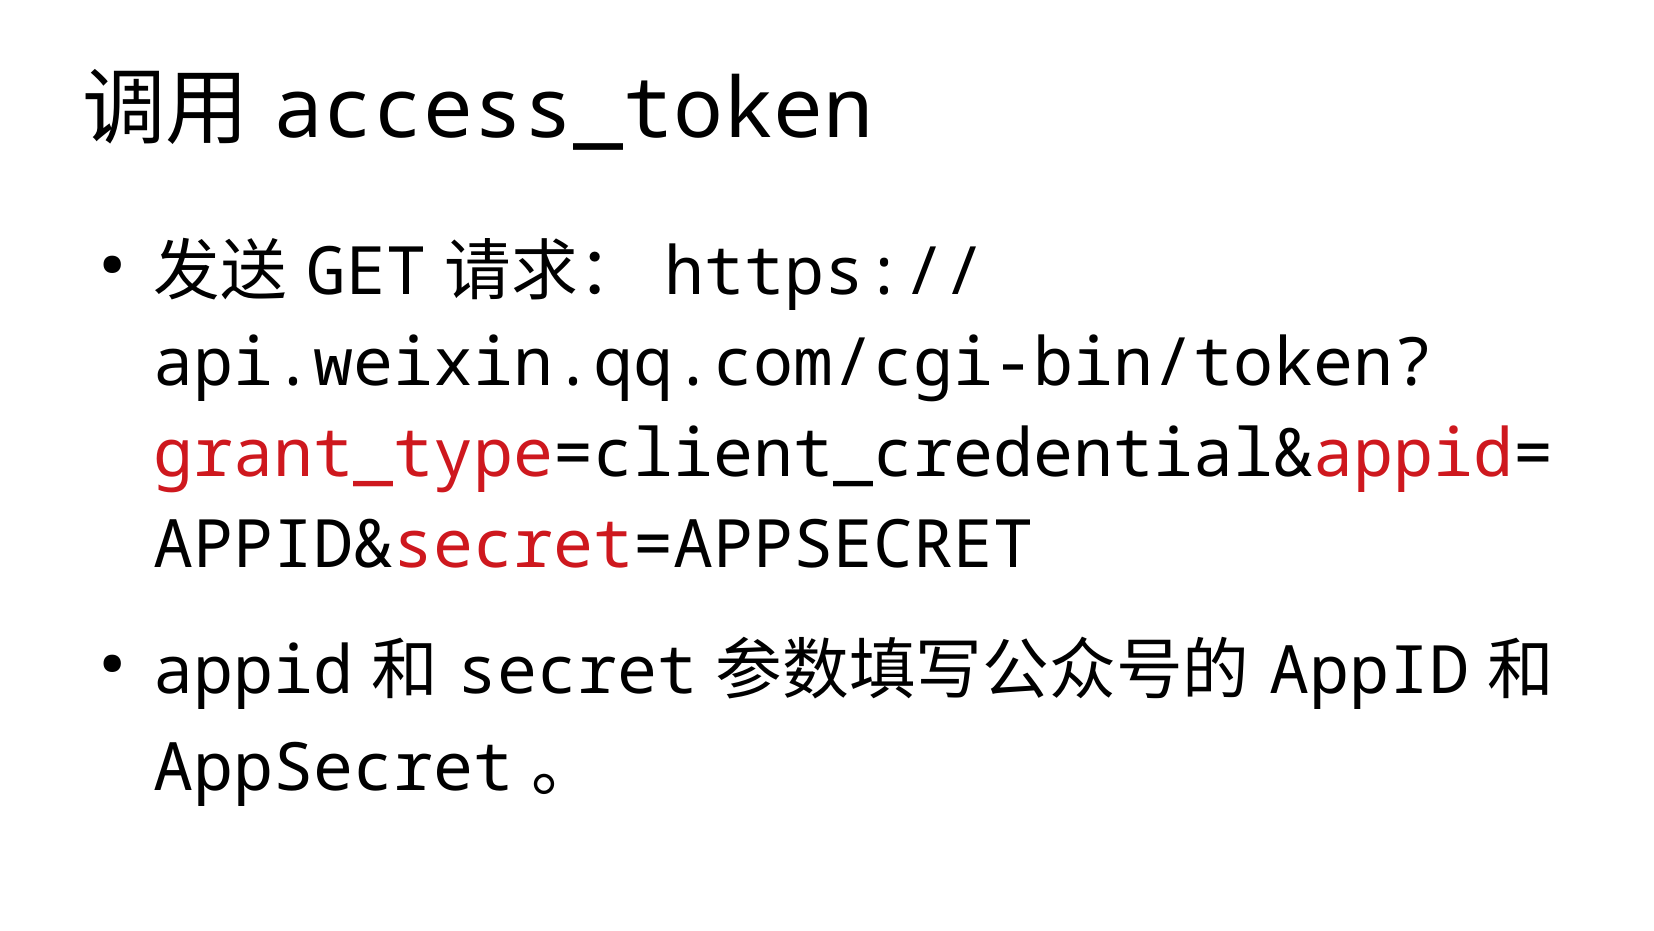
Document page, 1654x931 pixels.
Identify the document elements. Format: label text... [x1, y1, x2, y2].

title 调用access_token [82, 37, 1571, 166]
list 发送GET请求：https://api.weixin.qq.com/cgi-bin/token?grant_type=client_credential&appid=APPID&secret=APPSECRET appid和secret参数填写公众号的AppID和AppSecret。 [82, 217, 1571, 827]
